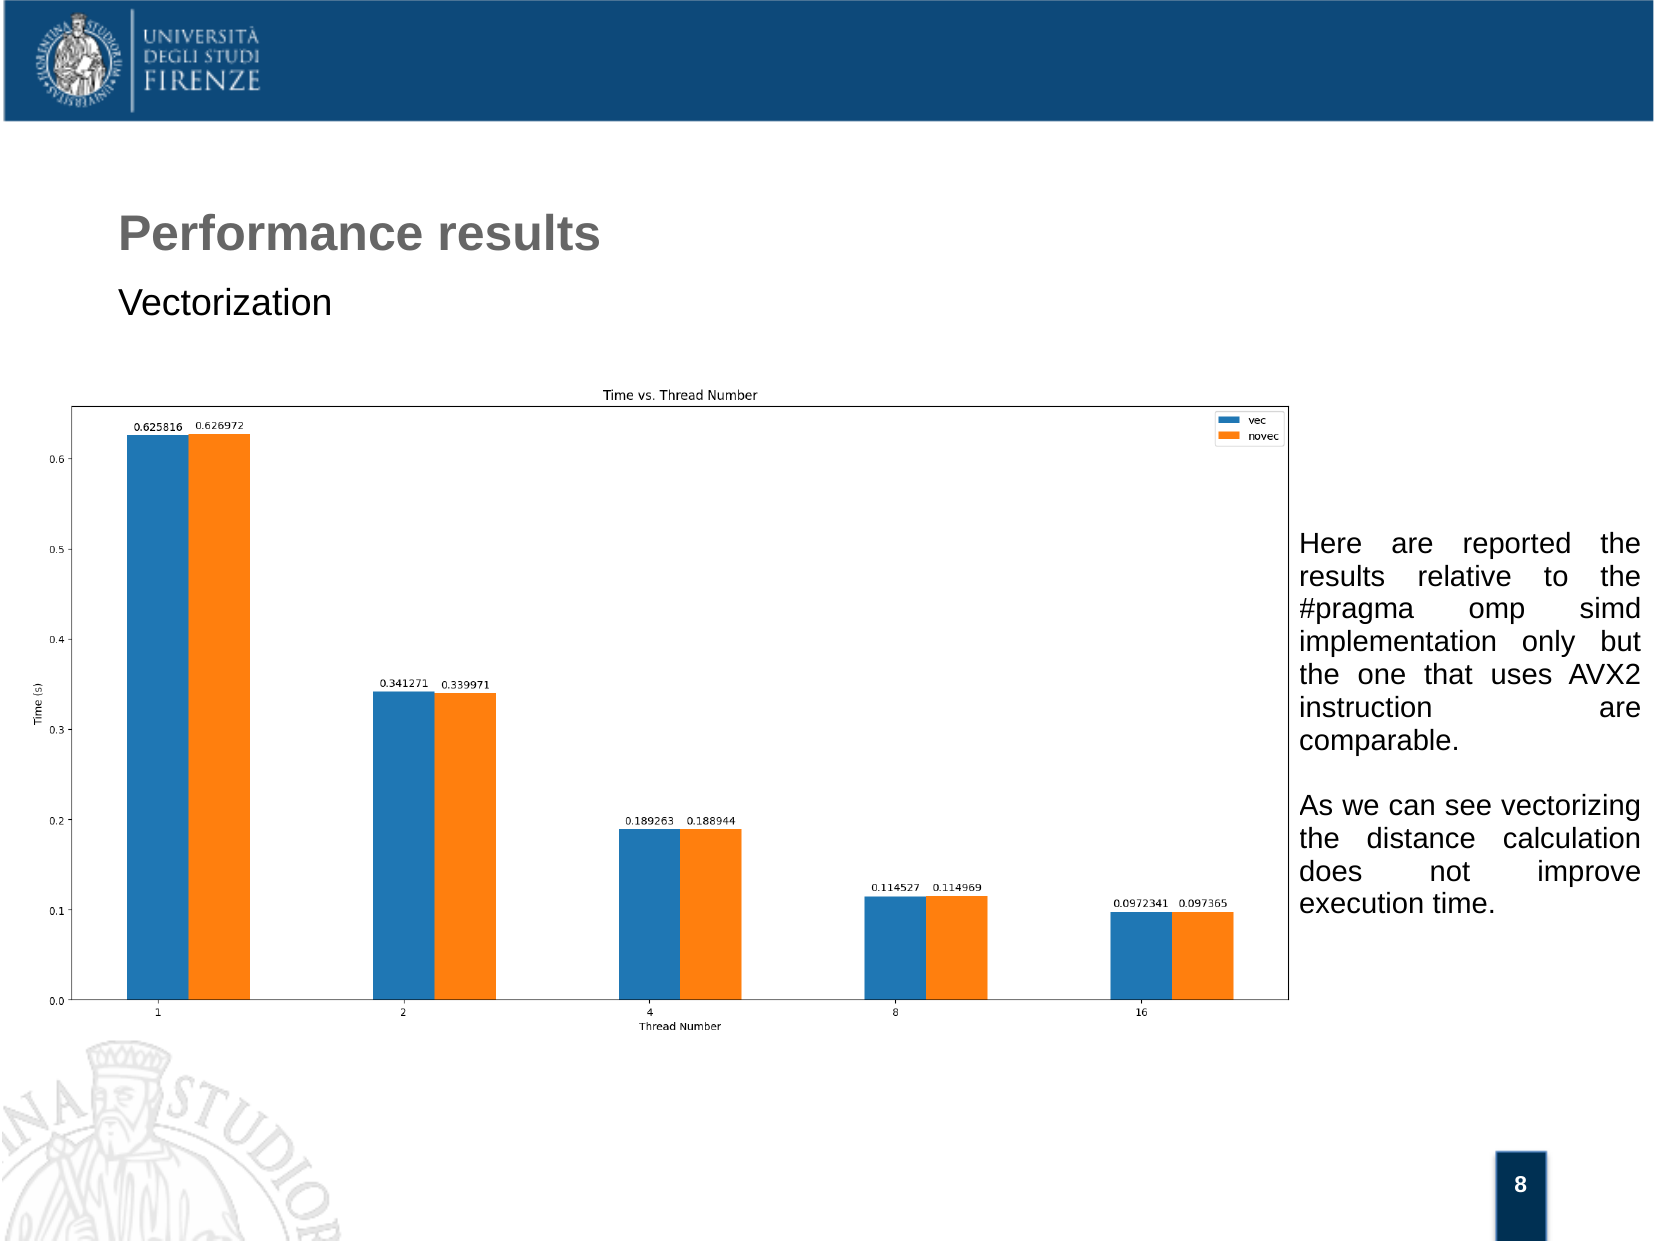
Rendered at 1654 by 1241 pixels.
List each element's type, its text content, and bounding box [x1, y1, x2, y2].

text_box Here are reported the results relative to the #pragma omp simd implementation only but the one that uses AVX2 instruction are comparable. As we can see vectorizing the distance calculation does not improve execution time. [1300, 413, 1642, 1034]
text_box Performance results Vectorization [118, 177, 981, 324]
text_box 8 [1505, 1160, 1536, 1208]
picture [2, 0, 1654, 1241]
